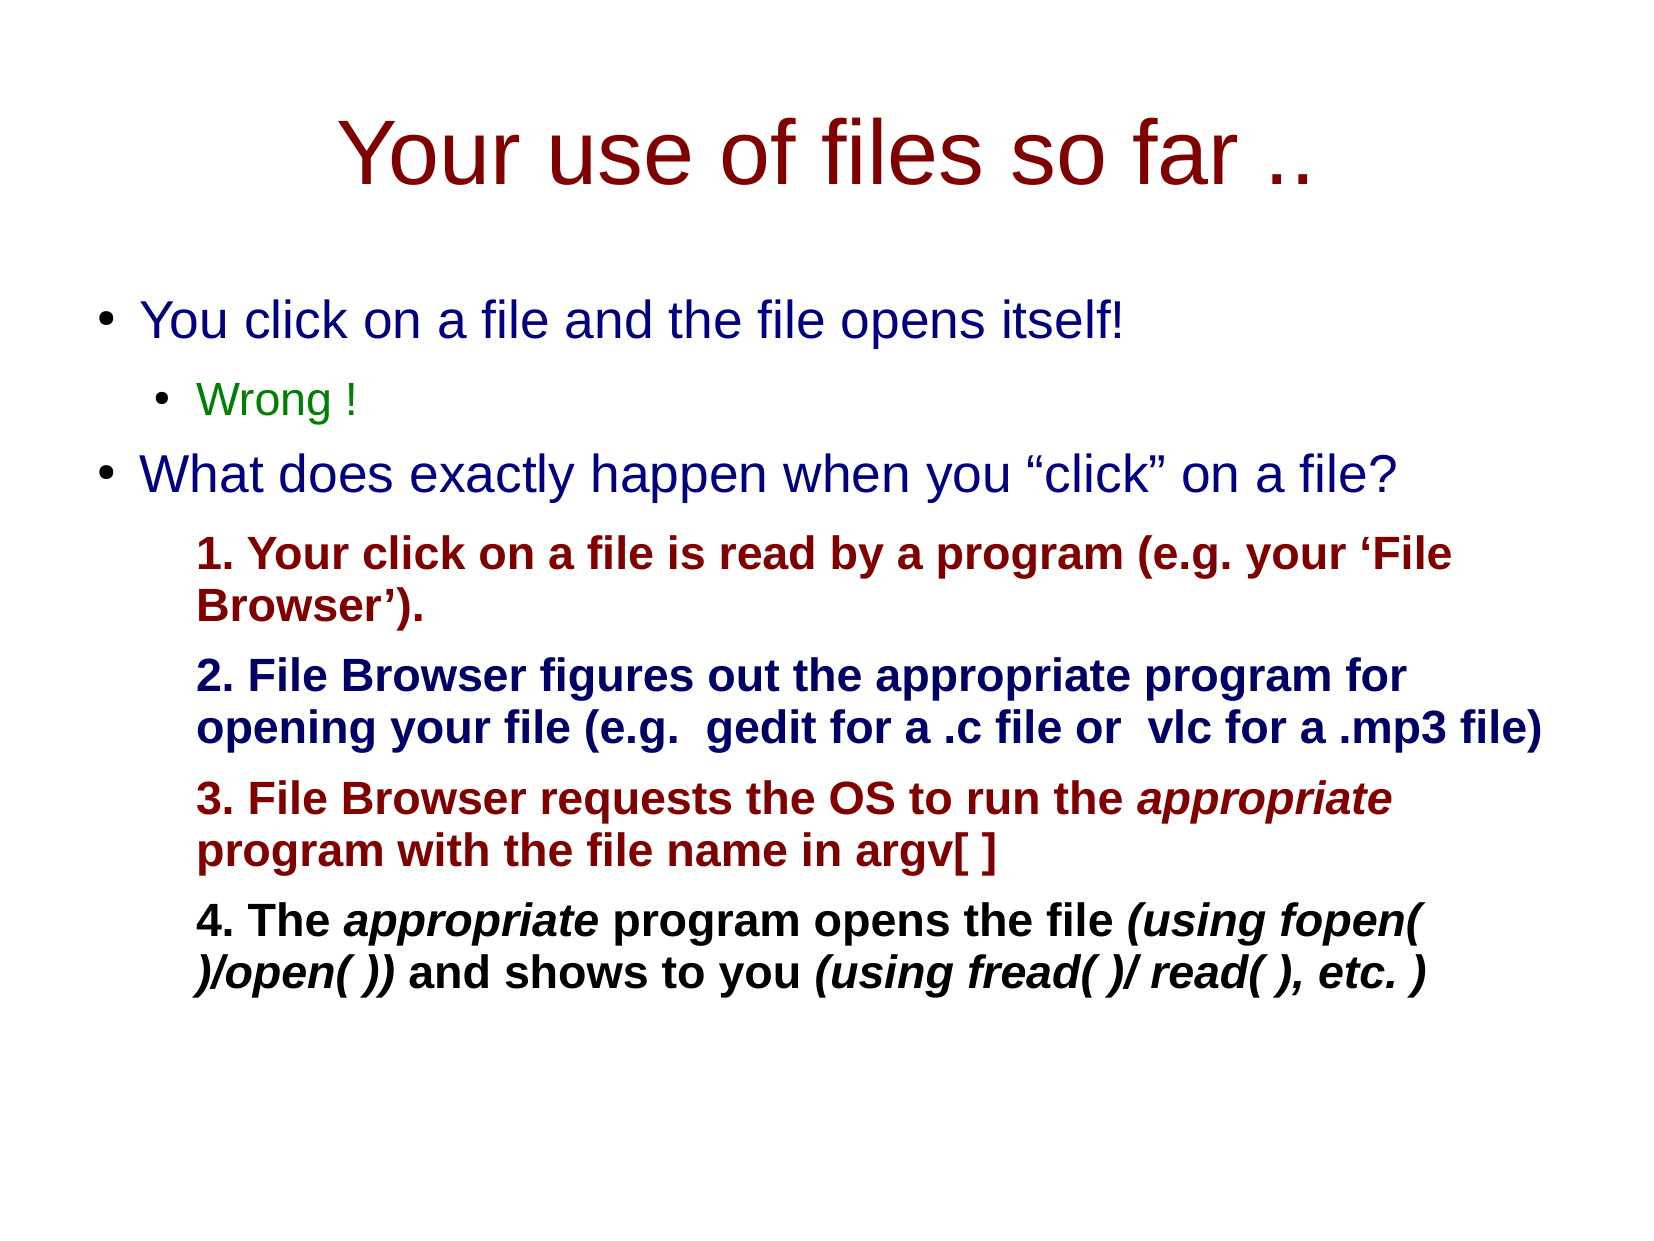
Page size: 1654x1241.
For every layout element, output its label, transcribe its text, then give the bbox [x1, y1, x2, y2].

title Your use of files so far .. [82, 49, 1571, 257]
list You click on a file and the file opens itself! Wrong ! What does exactly happen when you “click” on a file? 1. Your click on a file is read by a program (e.g. your ‘File Browser’). 2. File Browser figures out the appropriate program for opening your file (e.g. gedit for a .c file or vlc for a .mp3 file) 3. File Browser requests the OS to run the appropriate program with the file name in argv[ ] 4. The appropriate program opens the file (using fopen( )/open( )) and shows to you (using fread( )/ read( ), etc. ) [82, 290, 1571, 1010]
